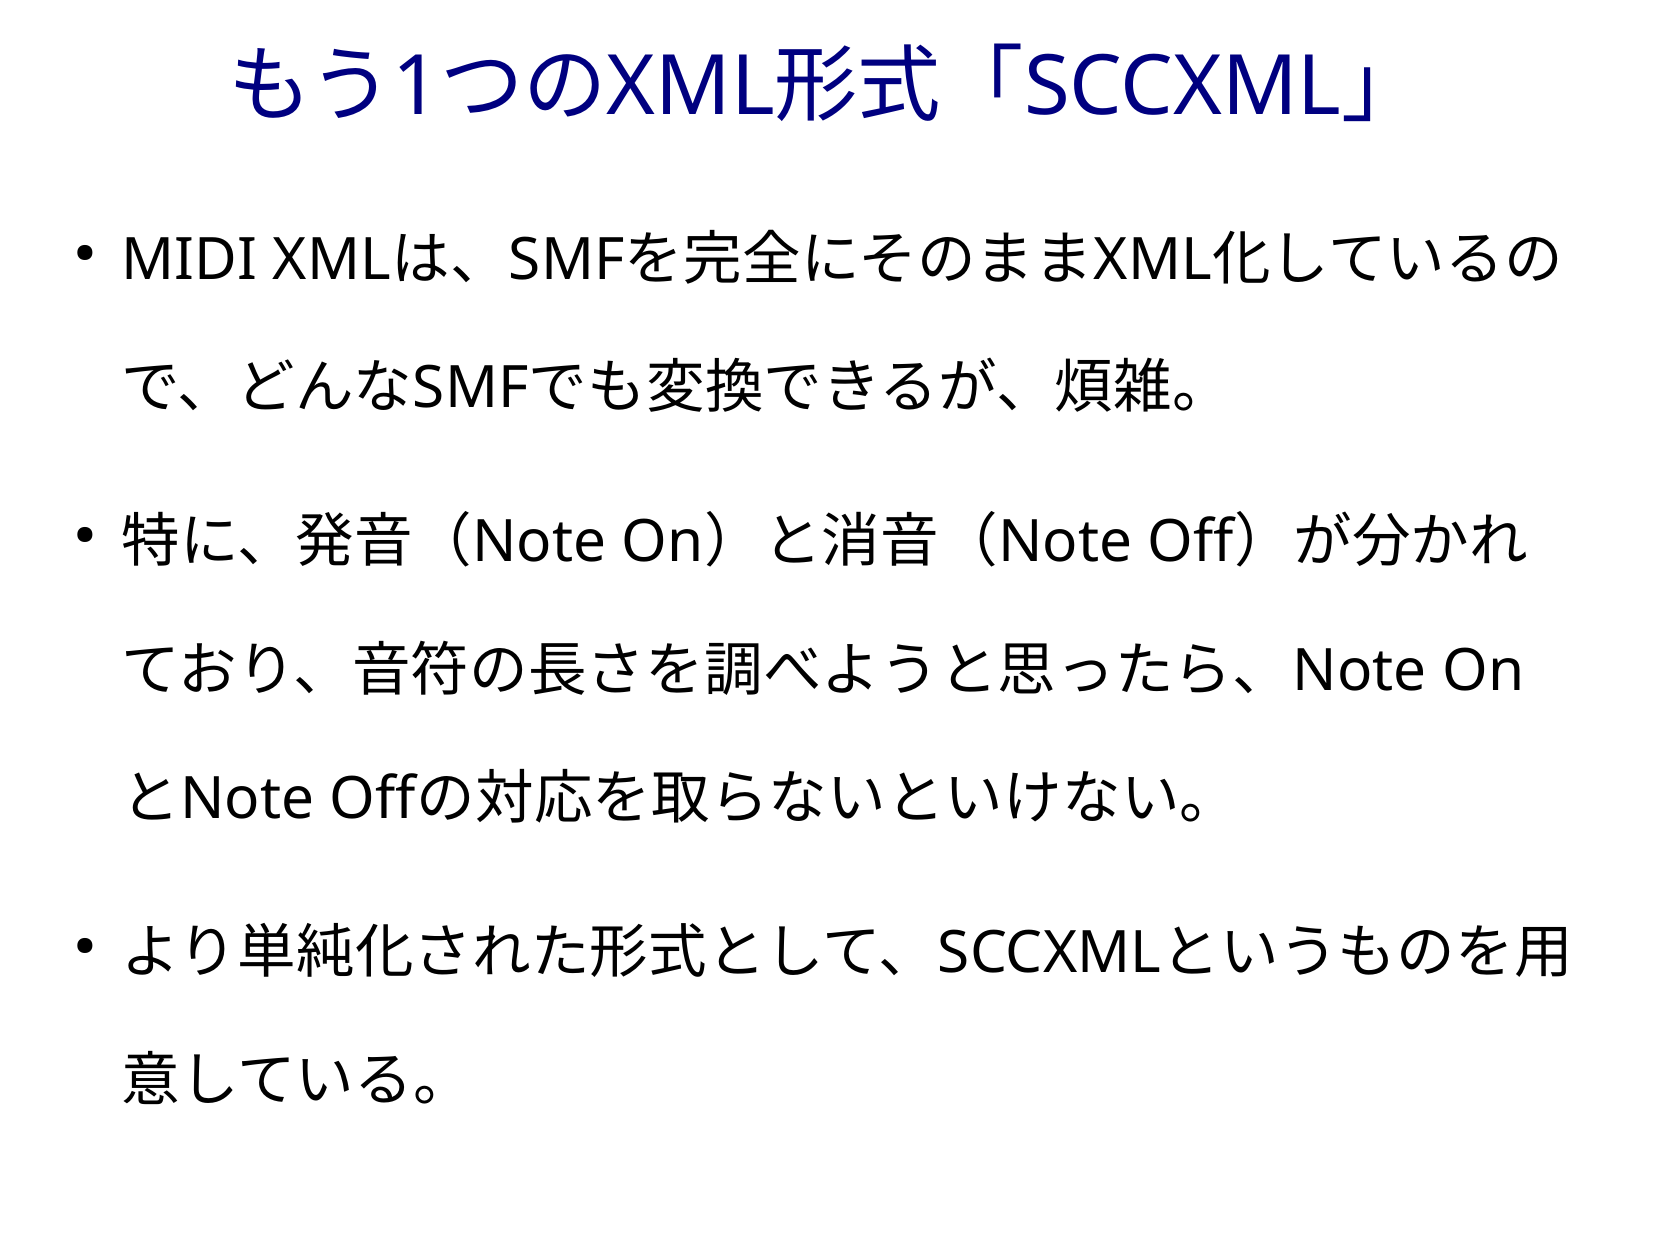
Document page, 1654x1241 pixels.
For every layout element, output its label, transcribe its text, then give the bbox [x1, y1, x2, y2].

list MIDI XMLは、SMFを完全にそのままXML化しているので、どんなSMFでも変換できるが、煩雑。 特に、発音（Note On）と消音（Note Off）が分かれており、音符の長さを調べようと思ったら、Note OnとNote Offの対応を取らないといけない。 より単純化された形式として、SCCXMLというものを用意している。 [59, 168, 1580, 1137]
title もう1つのXML形式「SCCXML」 [82, 33, 1571, 125]
